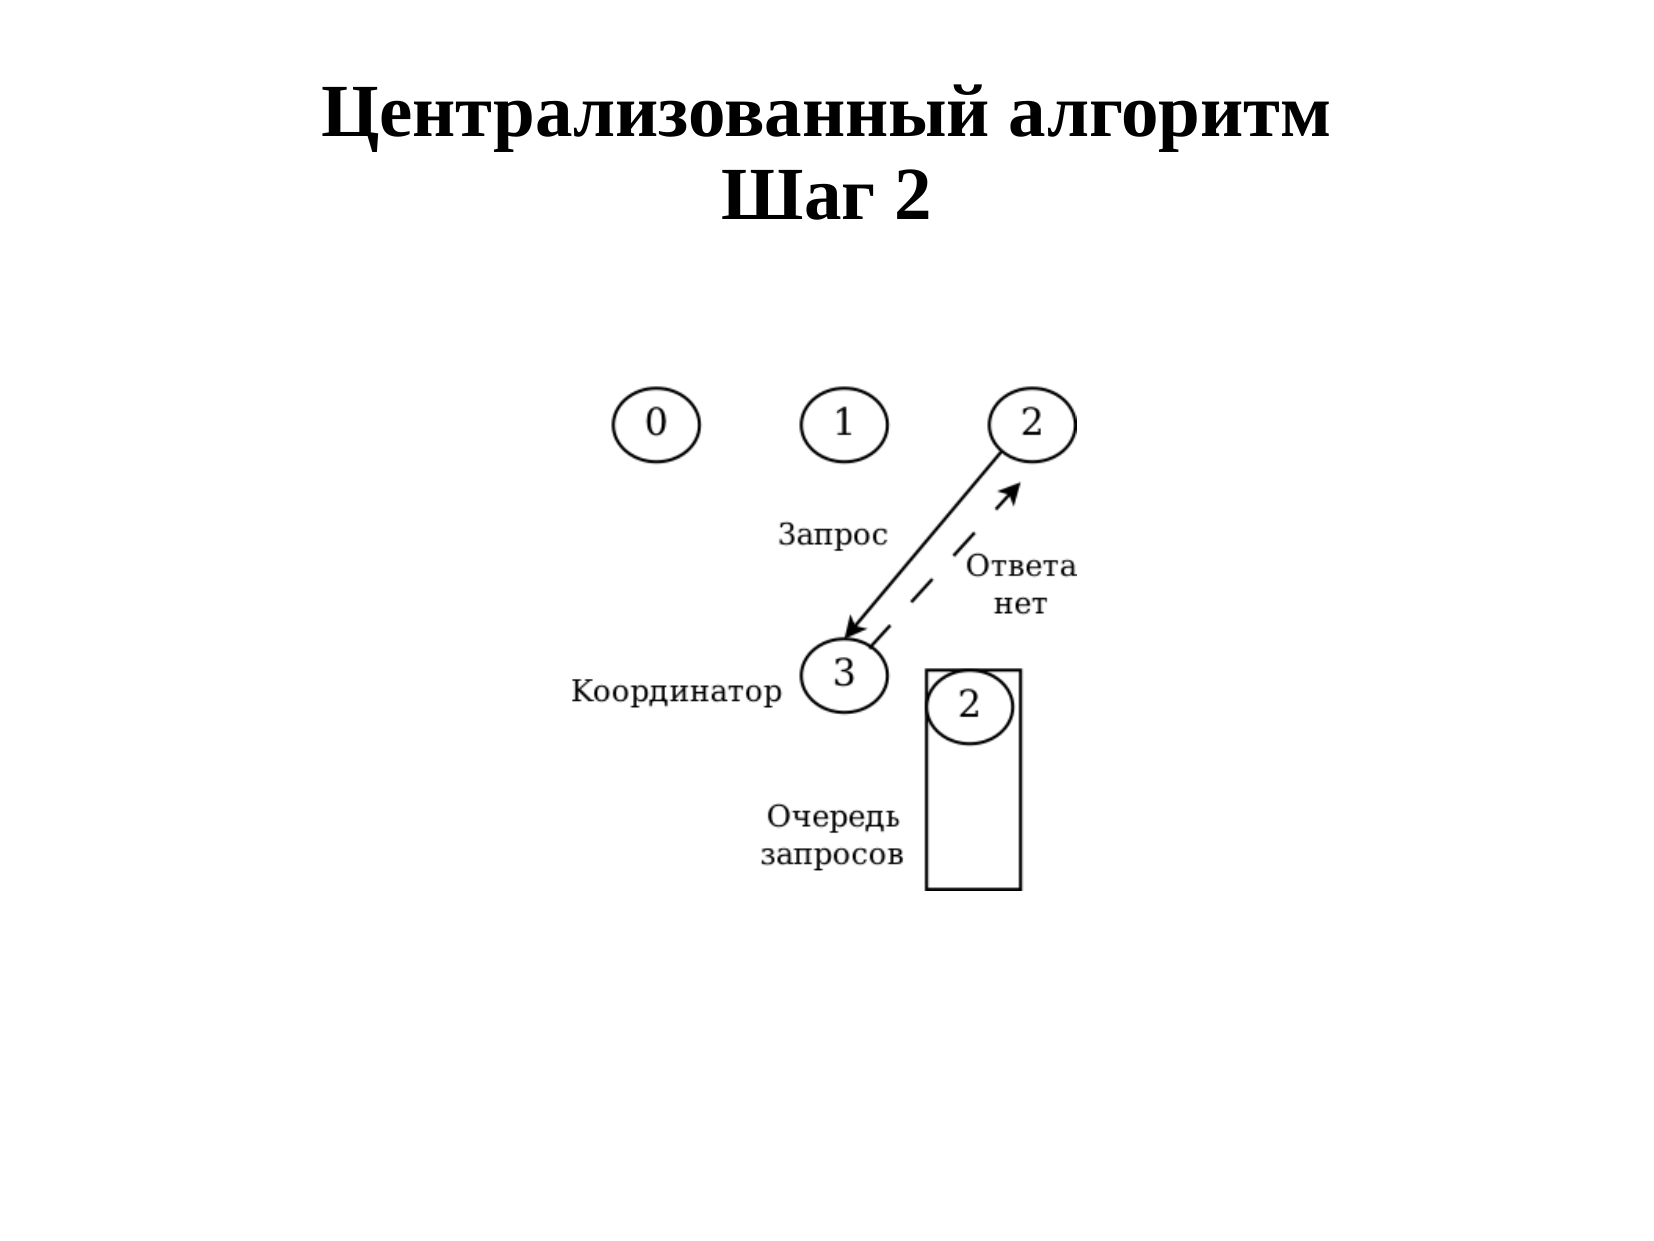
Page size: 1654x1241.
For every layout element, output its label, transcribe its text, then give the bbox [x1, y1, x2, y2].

title Централизованный алгоритм Шаг 2 [82, 56, 1571, 250]
picture [571, 349, 1077, 891]
